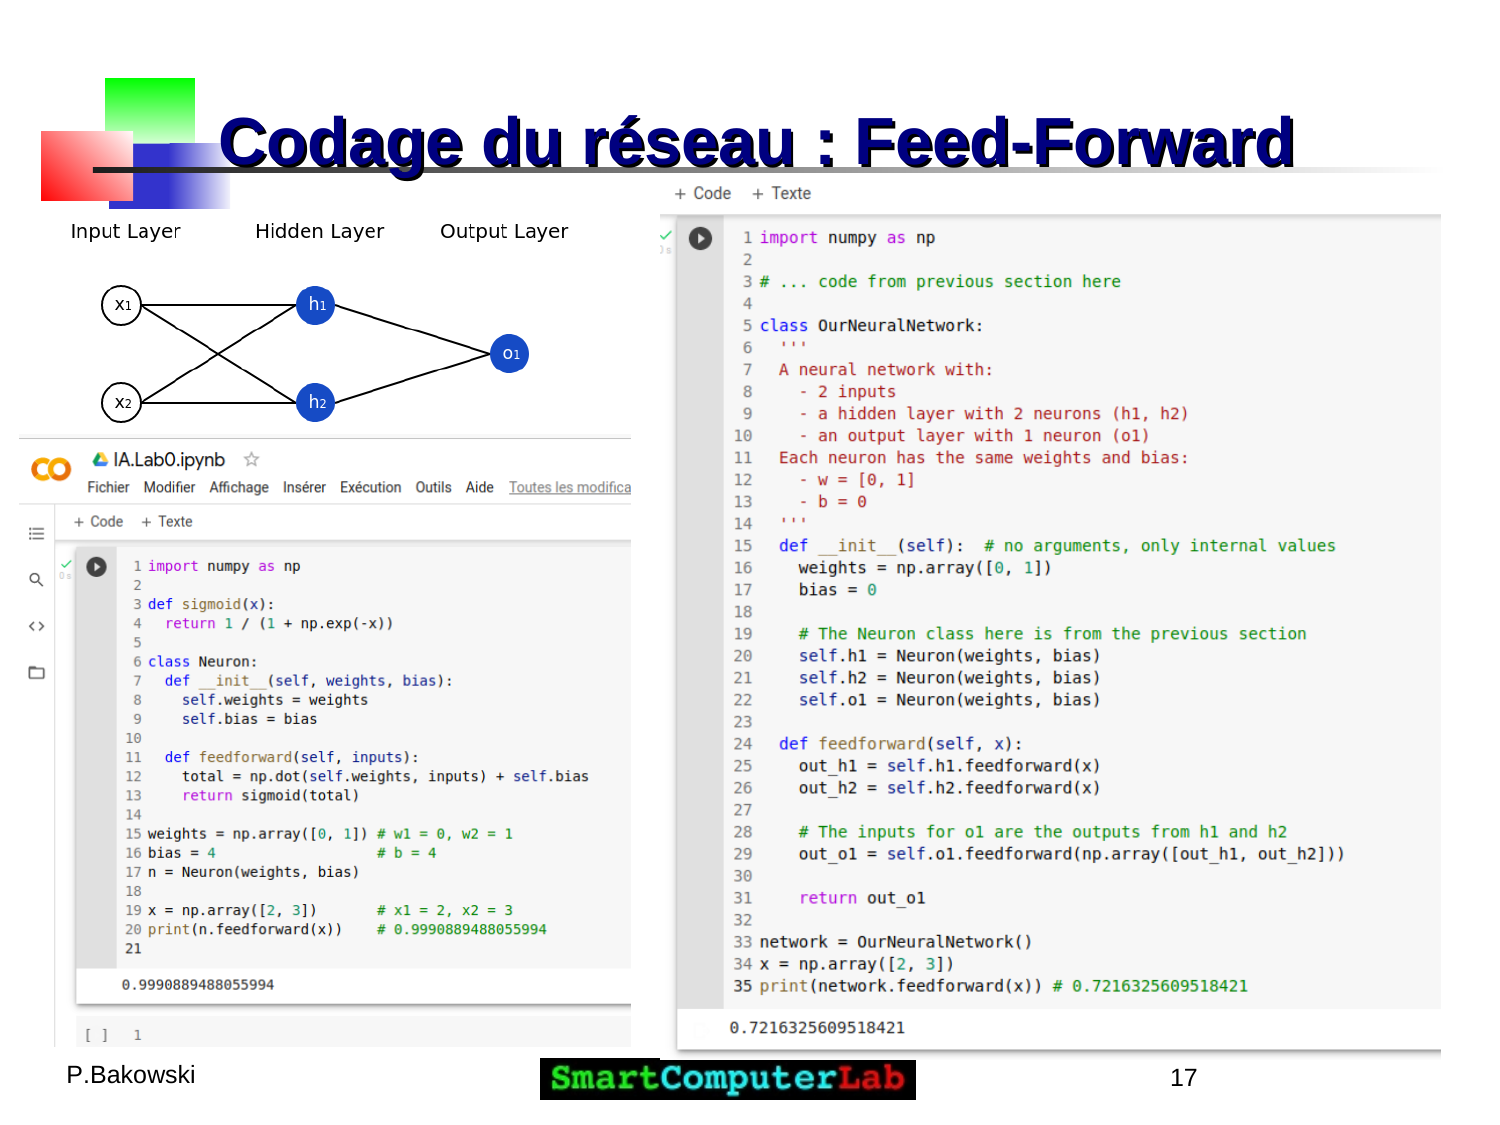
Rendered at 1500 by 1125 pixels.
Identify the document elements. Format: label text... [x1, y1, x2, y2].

picture [19, 209, 631, 1047]
picture [540, 176, 1441, 1100]
title Codage du réseau : Feed-Forward [203, 90, 1456, 186]
